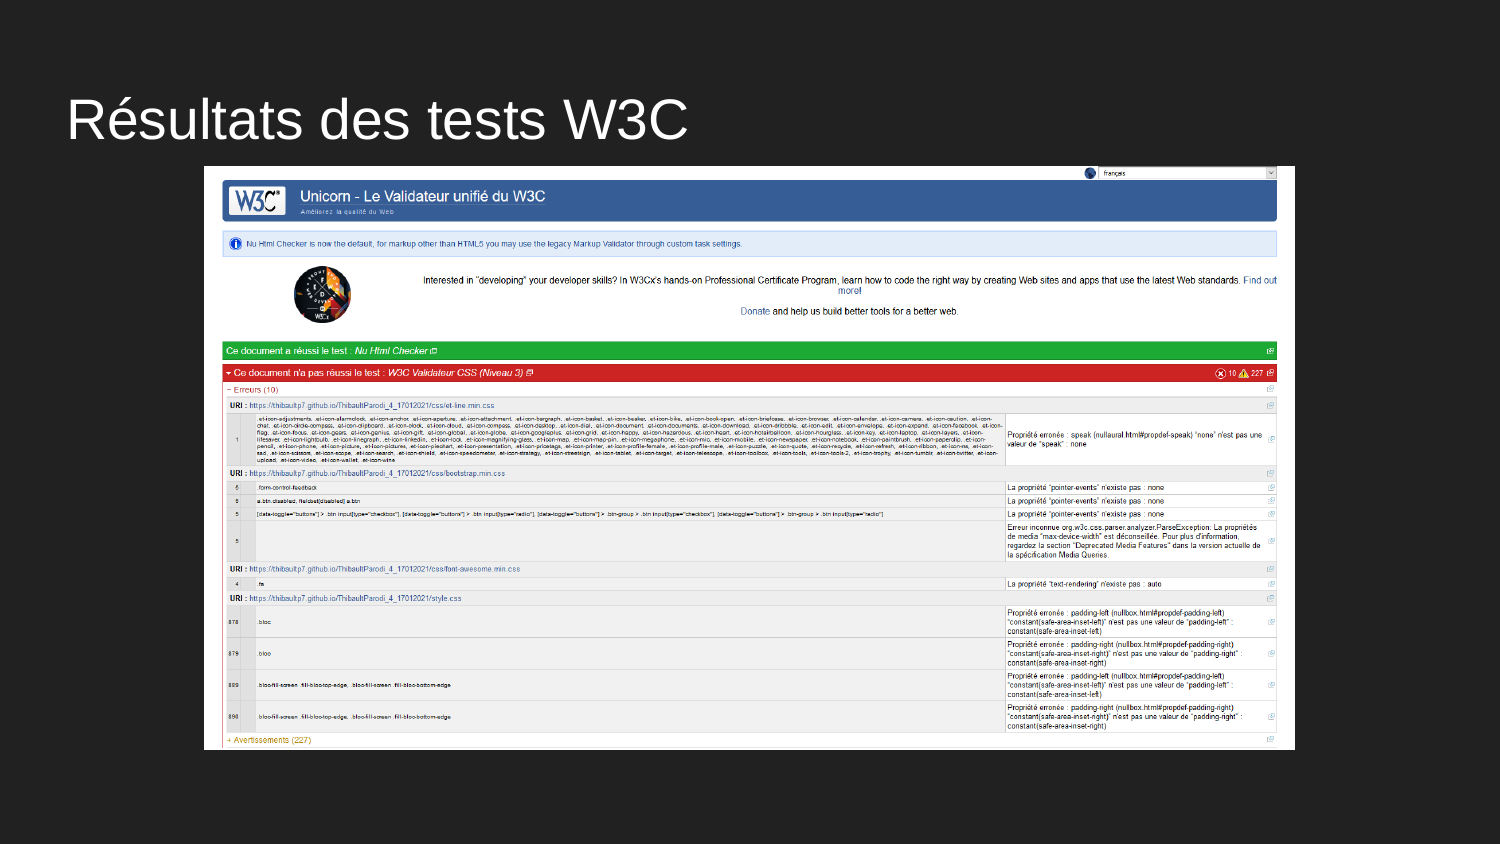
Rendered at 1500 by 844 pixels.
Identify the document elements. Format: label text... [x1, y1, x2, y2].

title Résultats des tests W3C [51, 72, 1449, 167]
picture [204, 166, 1295, 750]
